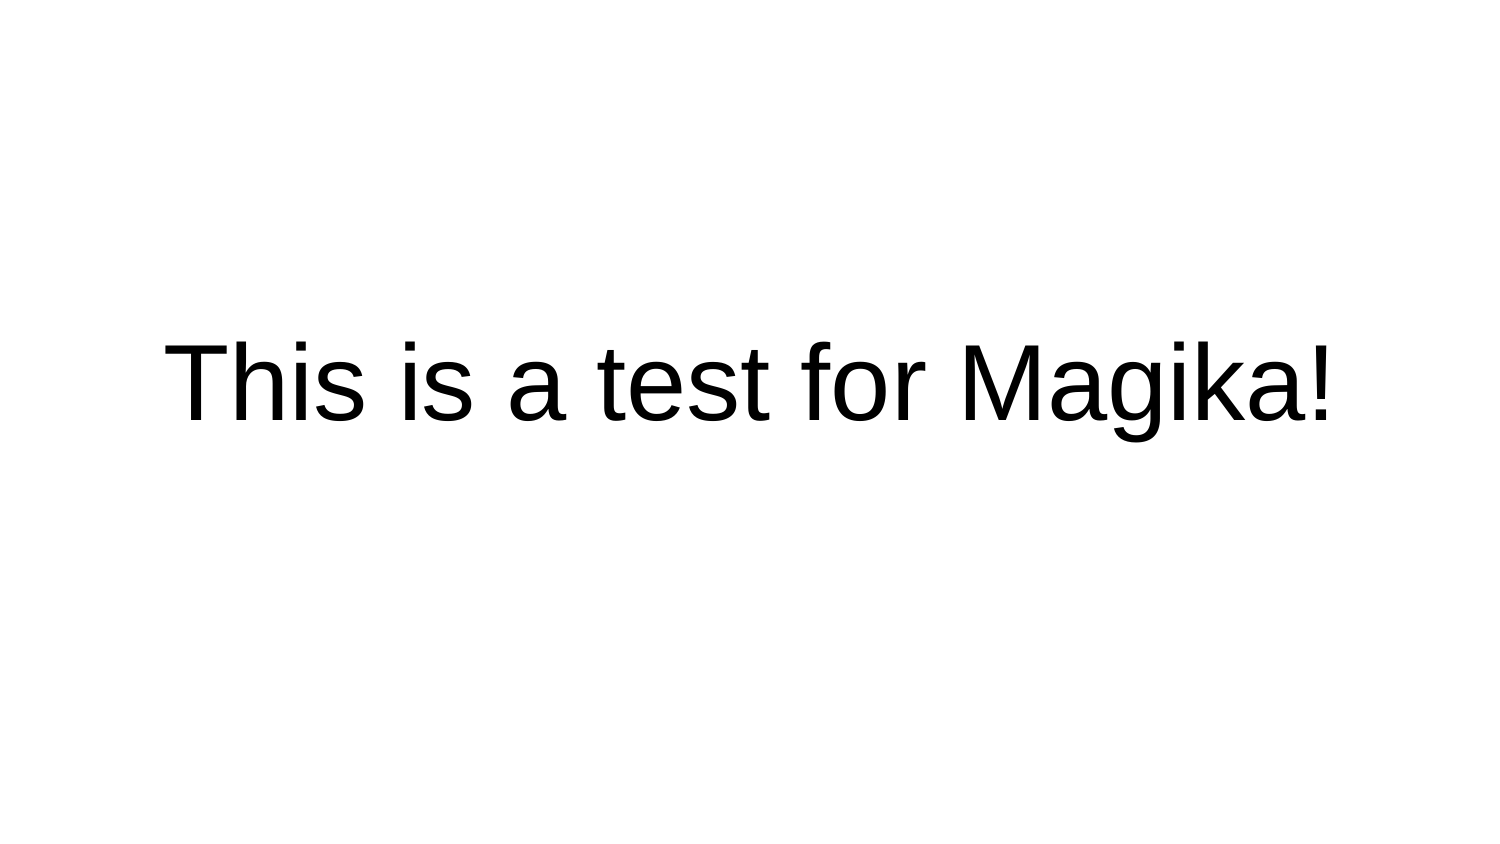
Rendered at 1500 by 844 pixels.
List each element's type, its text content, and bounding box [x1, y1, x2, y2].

title This is a test for Magika! [51, 122, 1449, 459]
